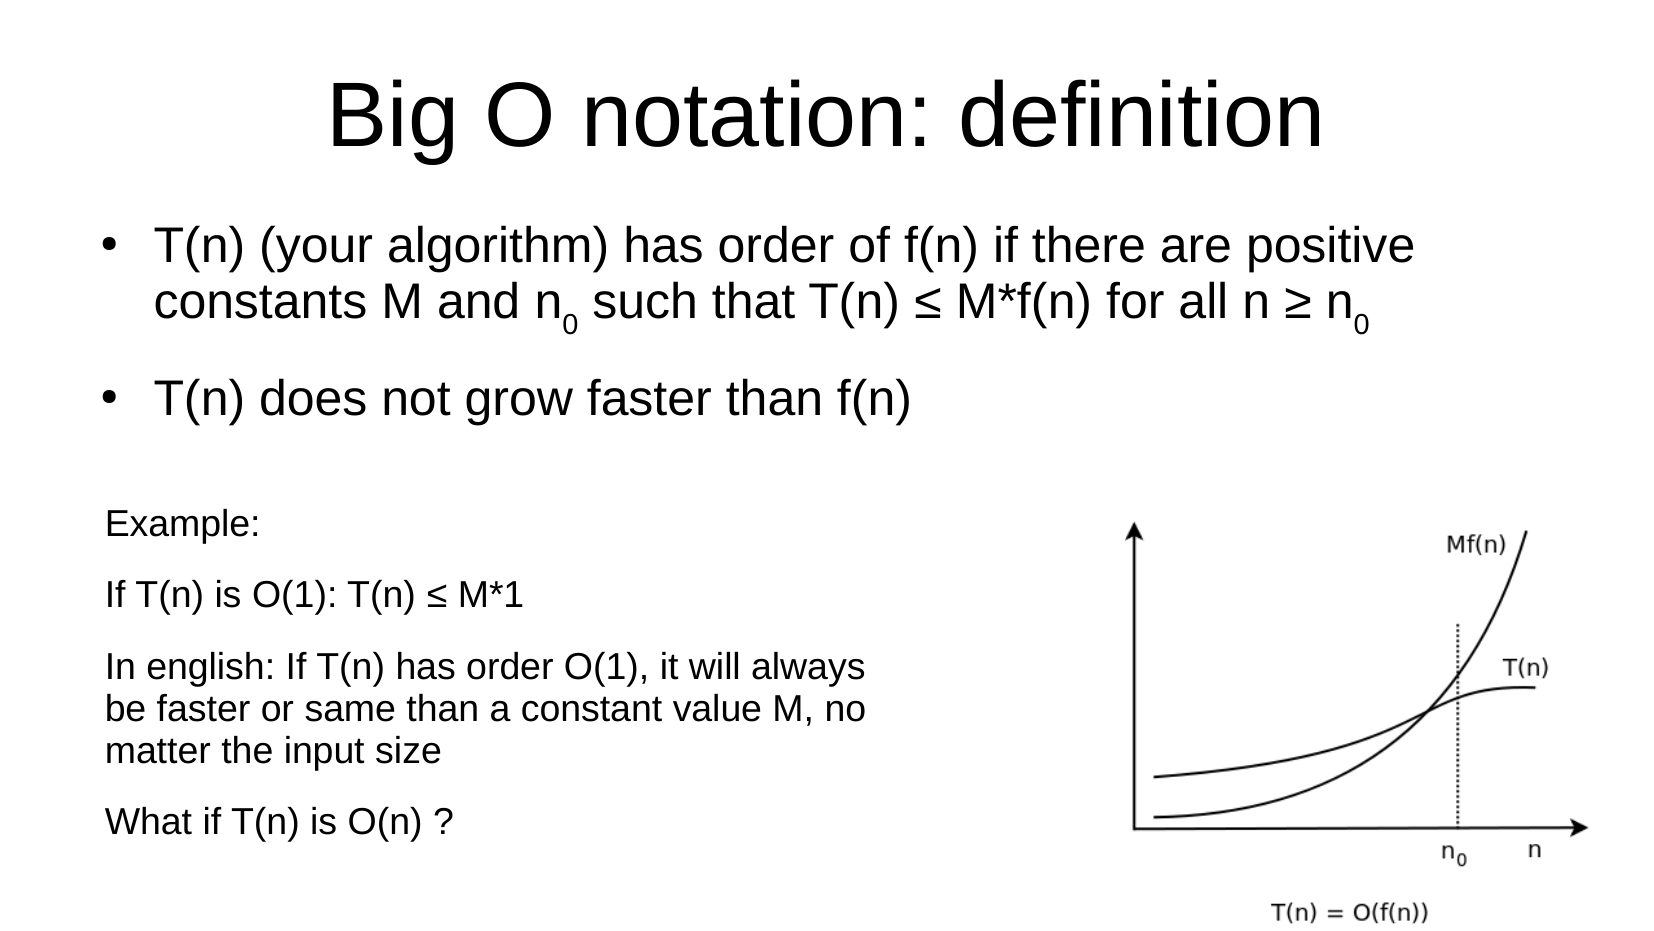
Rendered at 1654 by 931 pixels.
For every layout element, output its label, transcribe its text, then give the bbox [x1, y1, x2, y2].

picture [1125, 519, 1591, 926]
list T(n) (your algorithm) has order of f(n) if there are positive constants M and n0 such that T(n) ≤ M*f(n) for all n ≥ n0 T(n) does not grow faster than f(n) [82, 217, 1571, 758]
text_box Example: If T(n) is O(1): T(n) ≤ M*1 In english: If T(n) has order O(1), it will always be faster or same than a constant value M, no matter the input size What if T(n) is O(n) ? [90, 495, 886, 851]
title Big O notation: definition [82, 37, 1571, 193]
